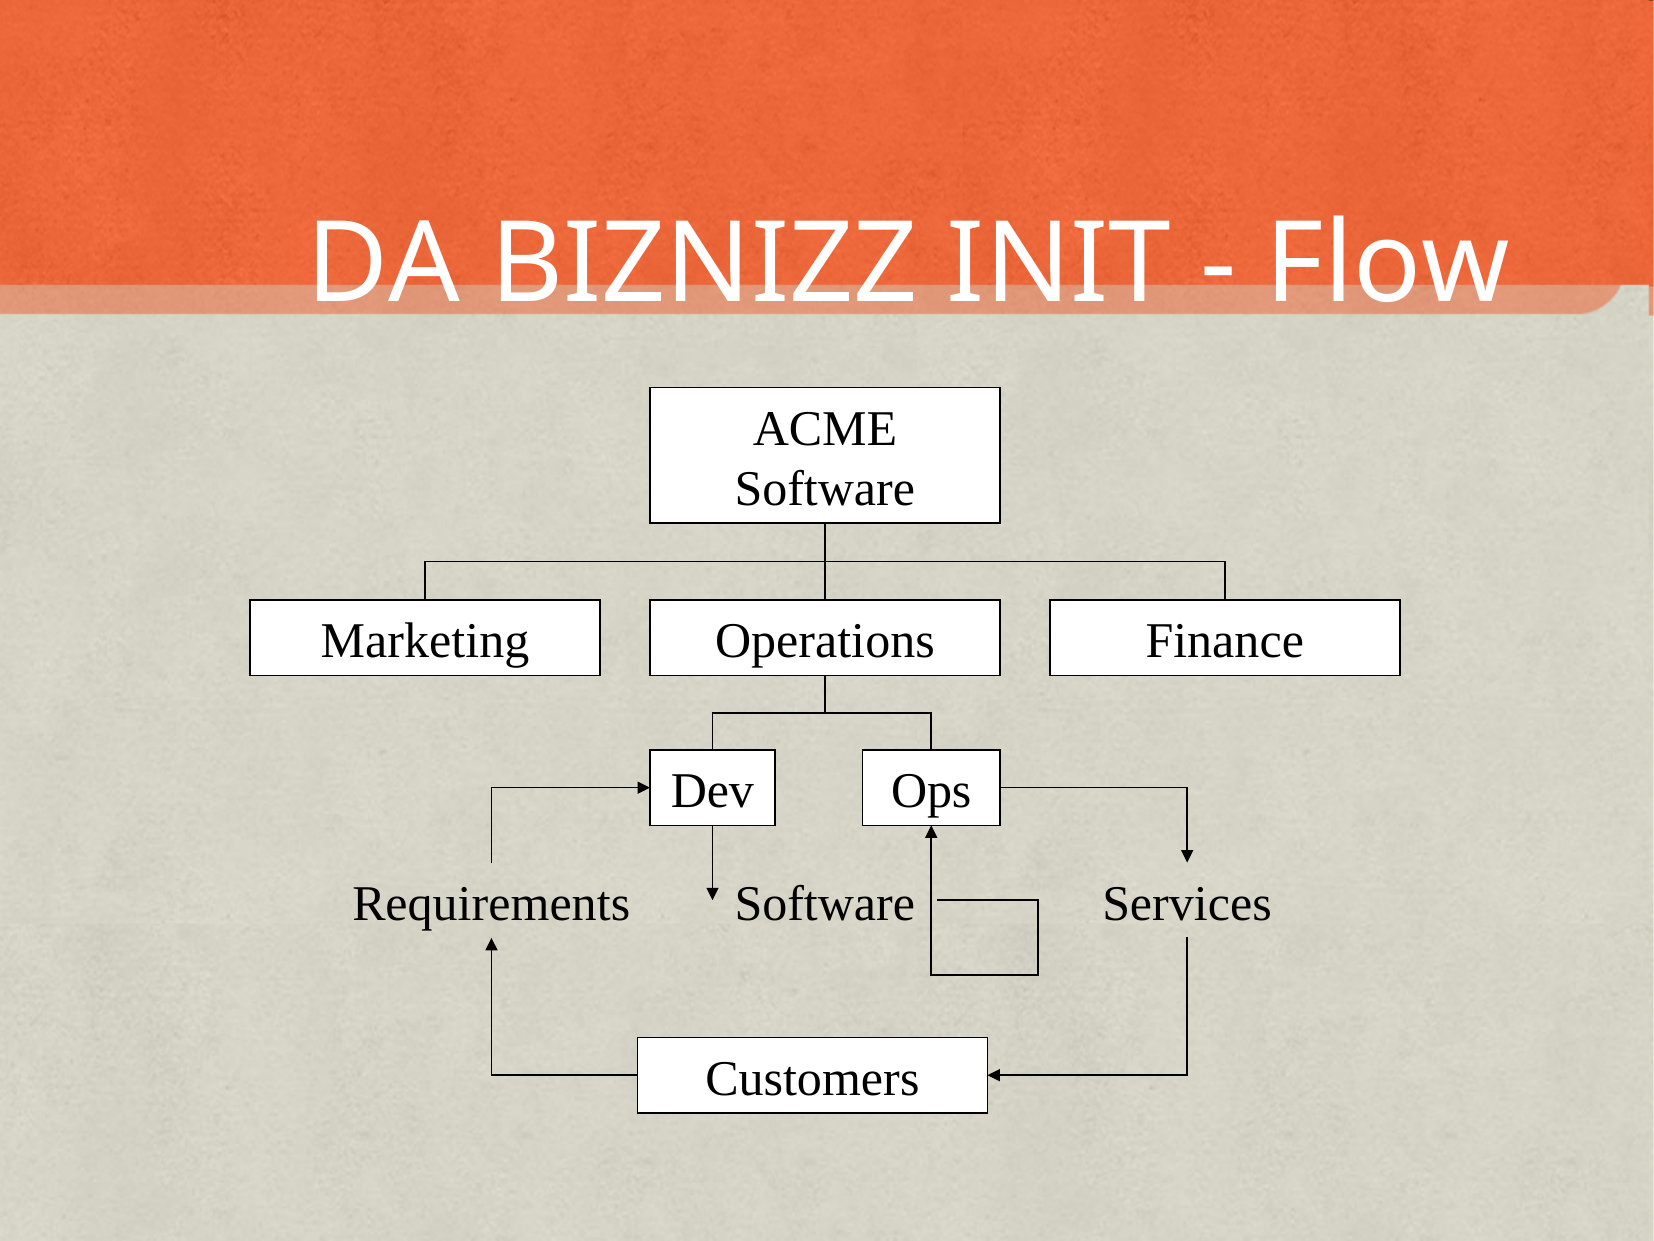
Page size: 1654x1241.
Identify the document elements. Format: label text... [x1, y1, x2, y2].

picture [0, 0, 1654, 1241]
text_box Ops [862, 749, 1001, 826]
text_box Finance [1049, 599, 1401, 676]
text_box Services [1087, 862, 1287, 938]
text_box Requirements [337, 862, 646, 938]
text_box Marketing [249, 599, 601, 676]
text_box Software [712, 862, 930, 938]
text_box Dev [650, 749, 776, 826]
text_box Software [932, 862, 938, 938]
text_box ACME Software [650, 387, 1001, 523]
text_box Operations [650, 599, 1001, 676]
text_box Customers [637, 1037, 988, 1113]
title DA BIZNIZZ INIT - Flow [306, 189, 1654, 317]
